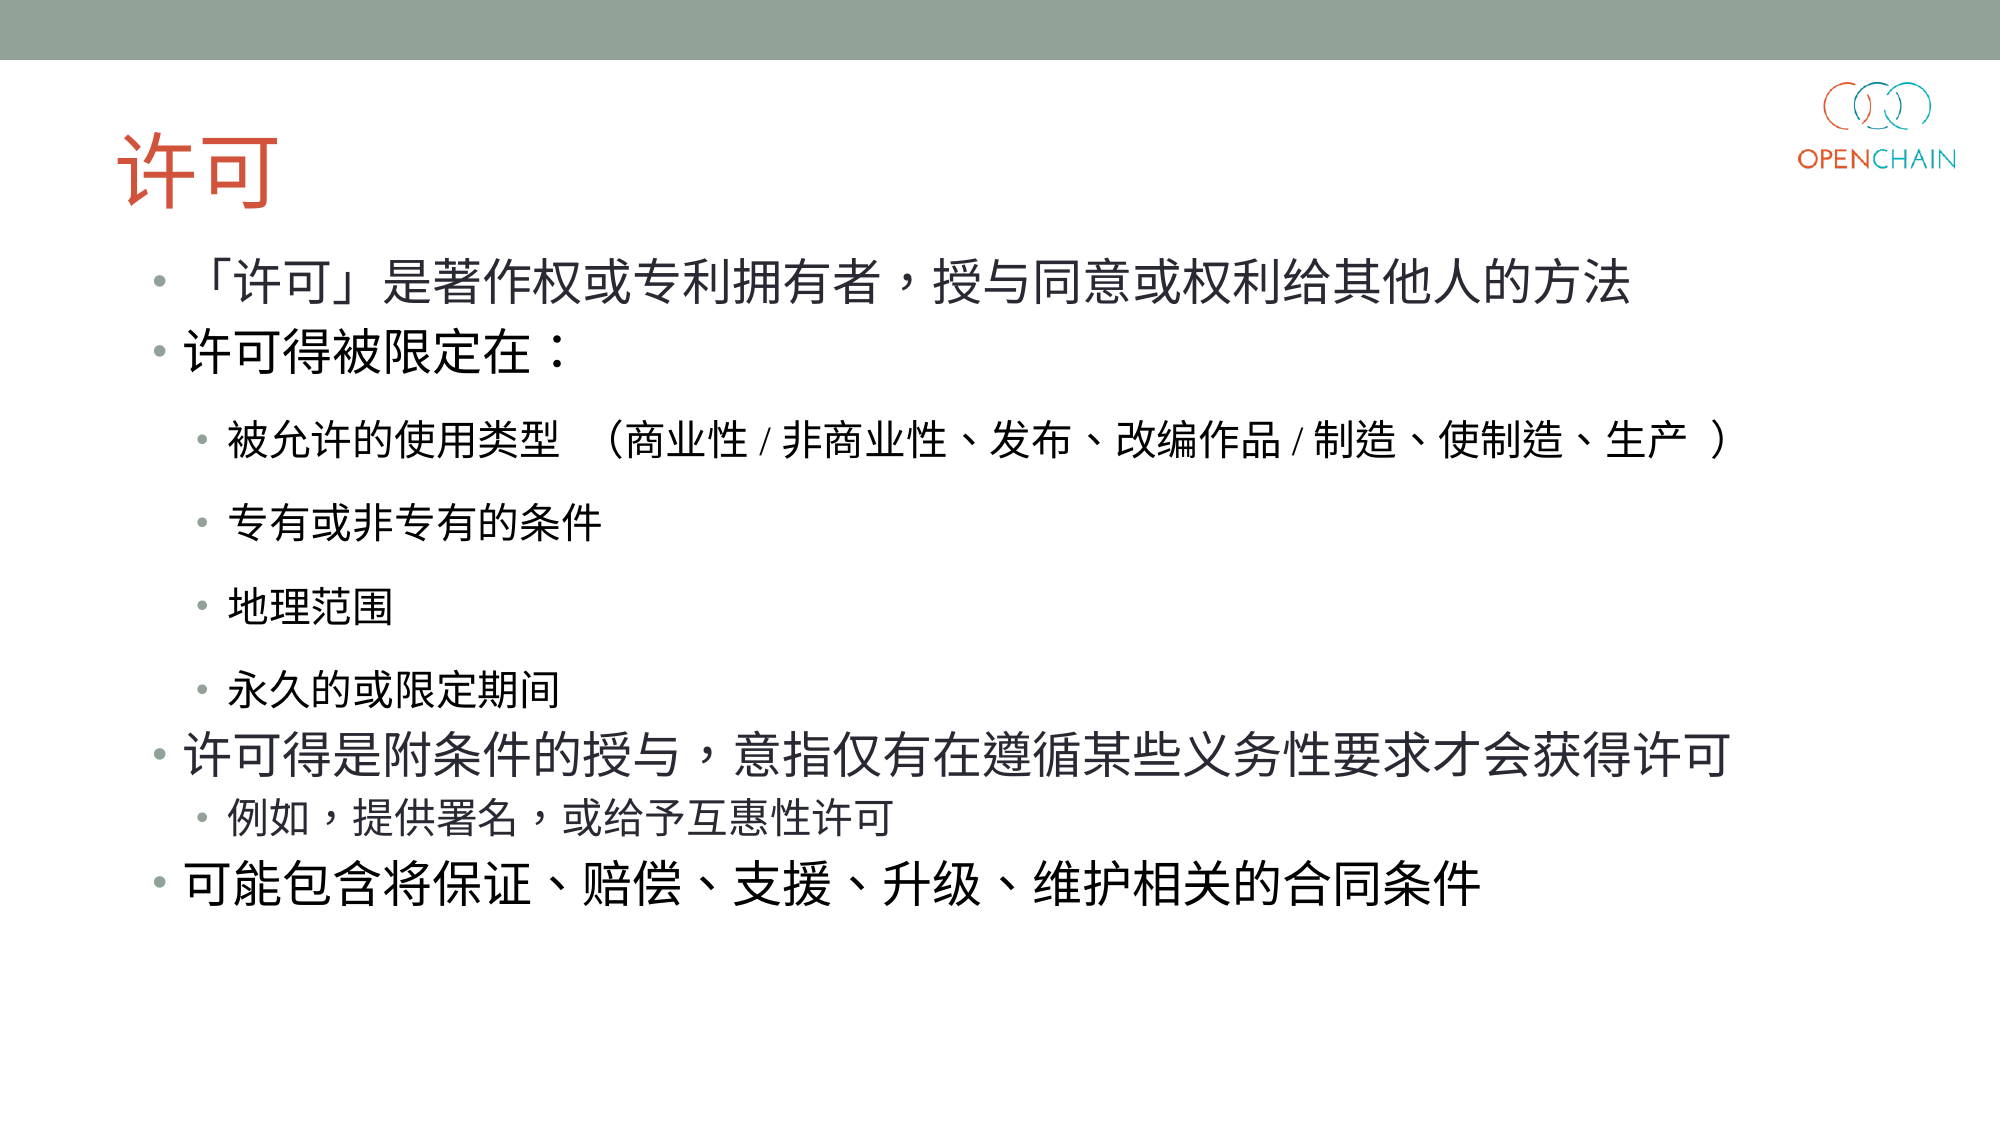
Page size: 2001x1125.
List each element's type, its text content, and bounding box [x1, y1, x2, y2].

list 「许可」是著作权或专利拥有者，授与同意或权利给其他人的方法 许可得被限定在： 被允许的使用类型 （商业性/非商业性、发布、改编作品/制造、使制造、生产 ） 专有或非专有的条件 地理范围 永久的或限定期间 许可得是附条件的授与，意指仅有在遵循某些义务性要求才会获得许可 例如，提供署名，或给予互惠性许可 可能包含将保证、赔偿、支援、升级、维护相关的合同条件 [137, 243, 1863, 1093]
picture [1798, 82, 1955, 169]
title 许可 [99, 87, 1900, 250]
